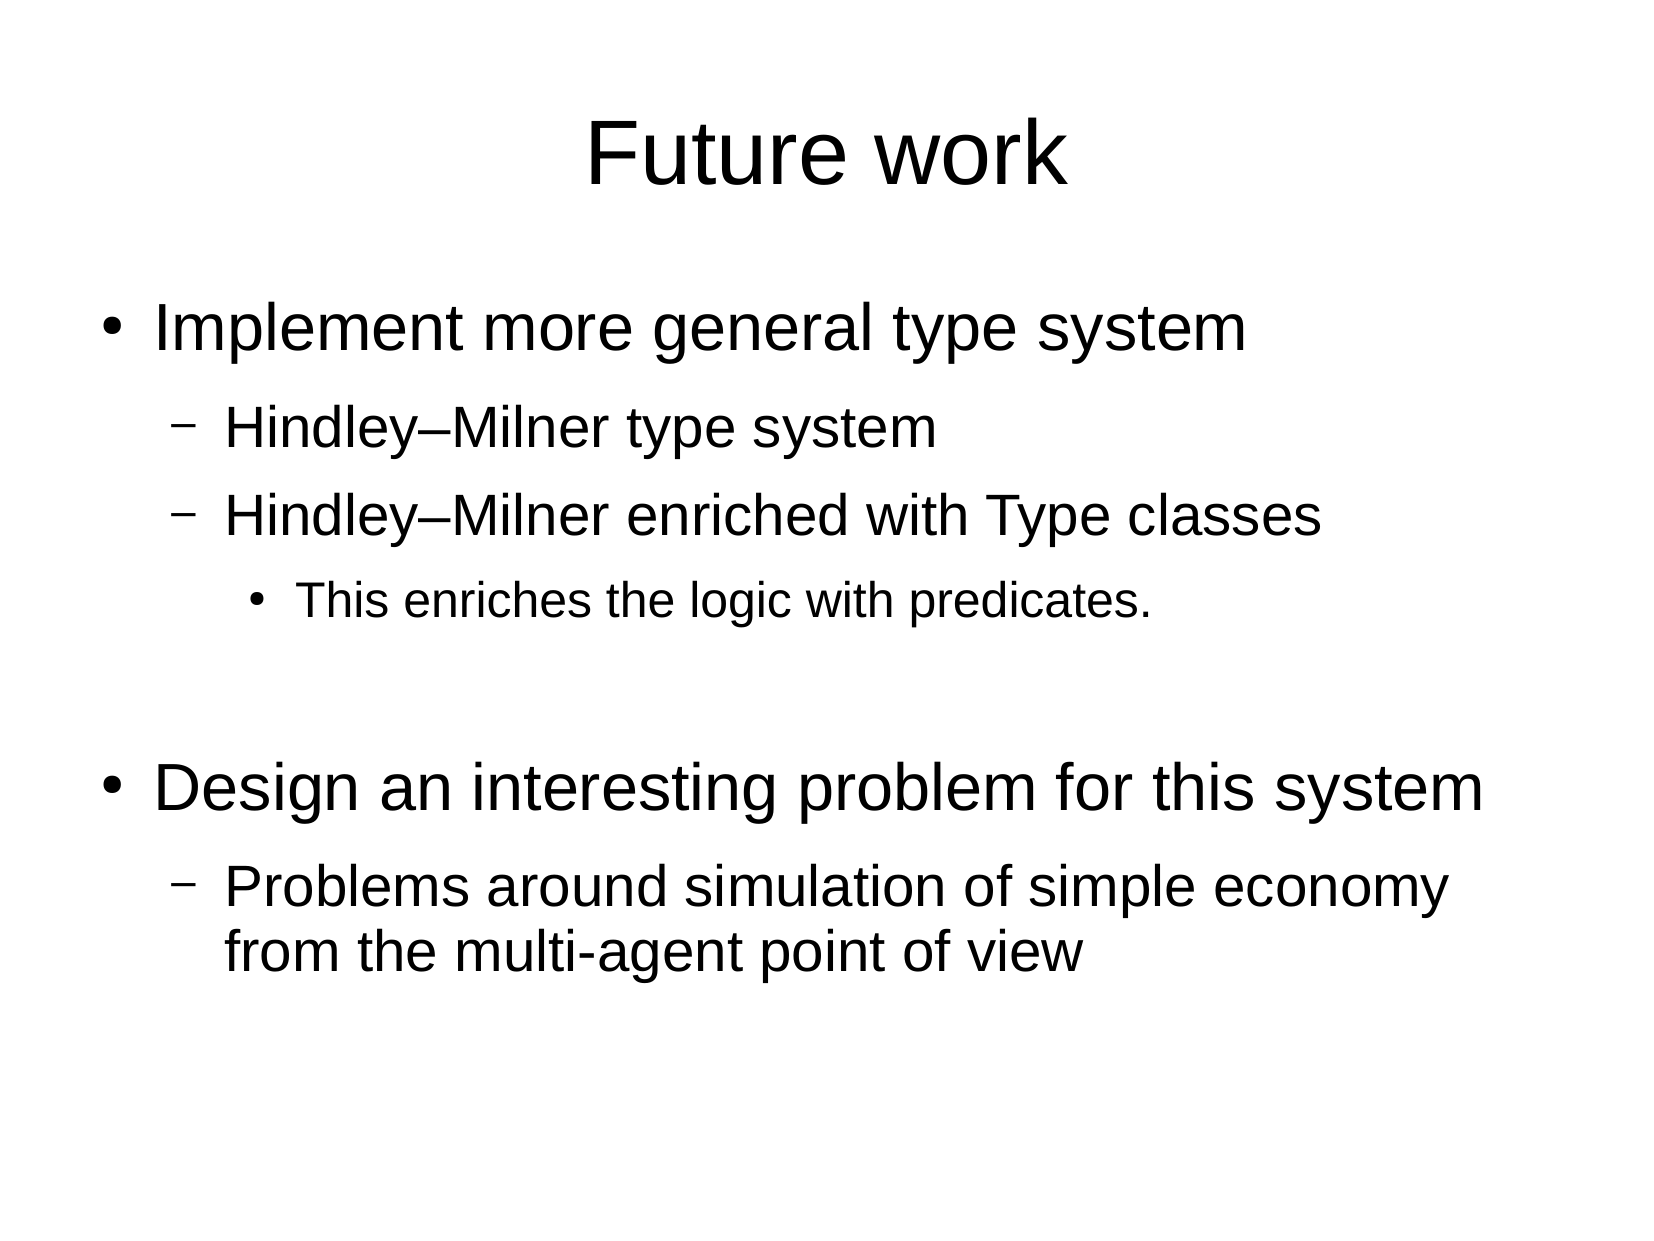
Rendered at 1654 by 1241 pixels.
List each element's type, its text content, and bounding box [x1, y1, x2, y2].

list Implement more general type system Hindley–Milner type system Hindley–Milner enriched with Type classes This enriches the logic with predicates. Design an interesting problem for this system Problems around simulation of simple economy from the multi-agent point of view [82, 290, 1538, 1171]
title Future work [82, 49, 1571, 257]
